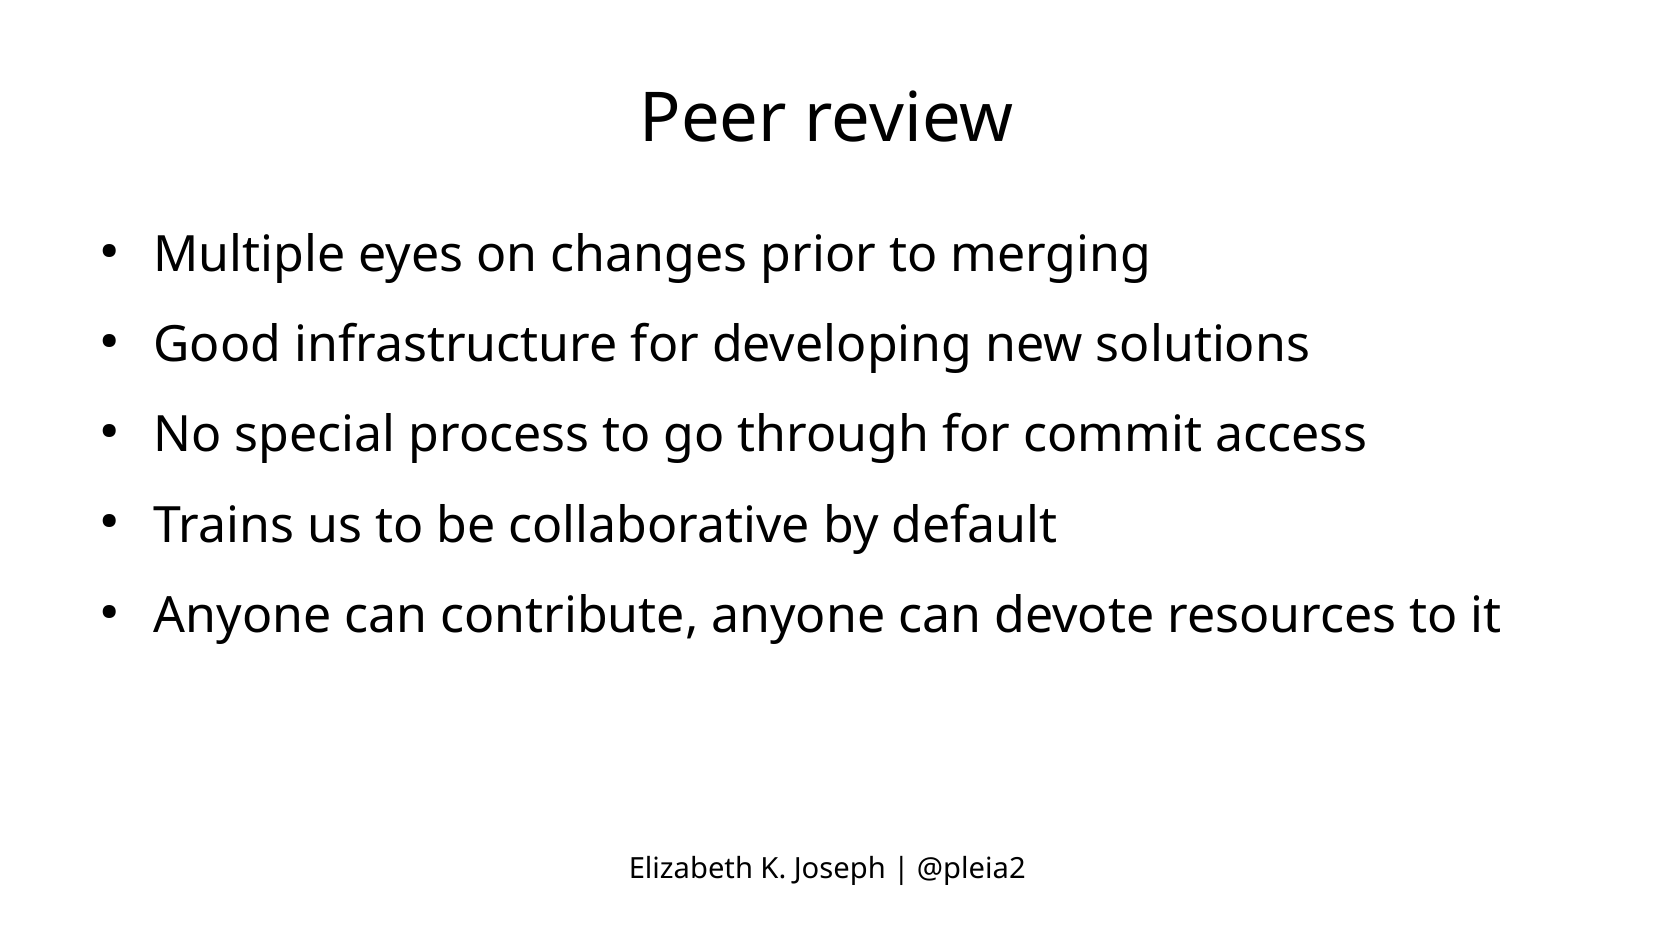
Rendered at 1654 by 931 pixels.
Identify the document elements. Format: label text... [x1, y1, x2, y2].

list Multiple eyes on changes prior to merging Good infrastructure for developing new solutions No special process to go through for commit access Trains us to be collaborative by default Anyone can contribute, anyone can devote resources to it [82, 217, 1571, 758]
title Peer review [82, 37, 1571, 193]
